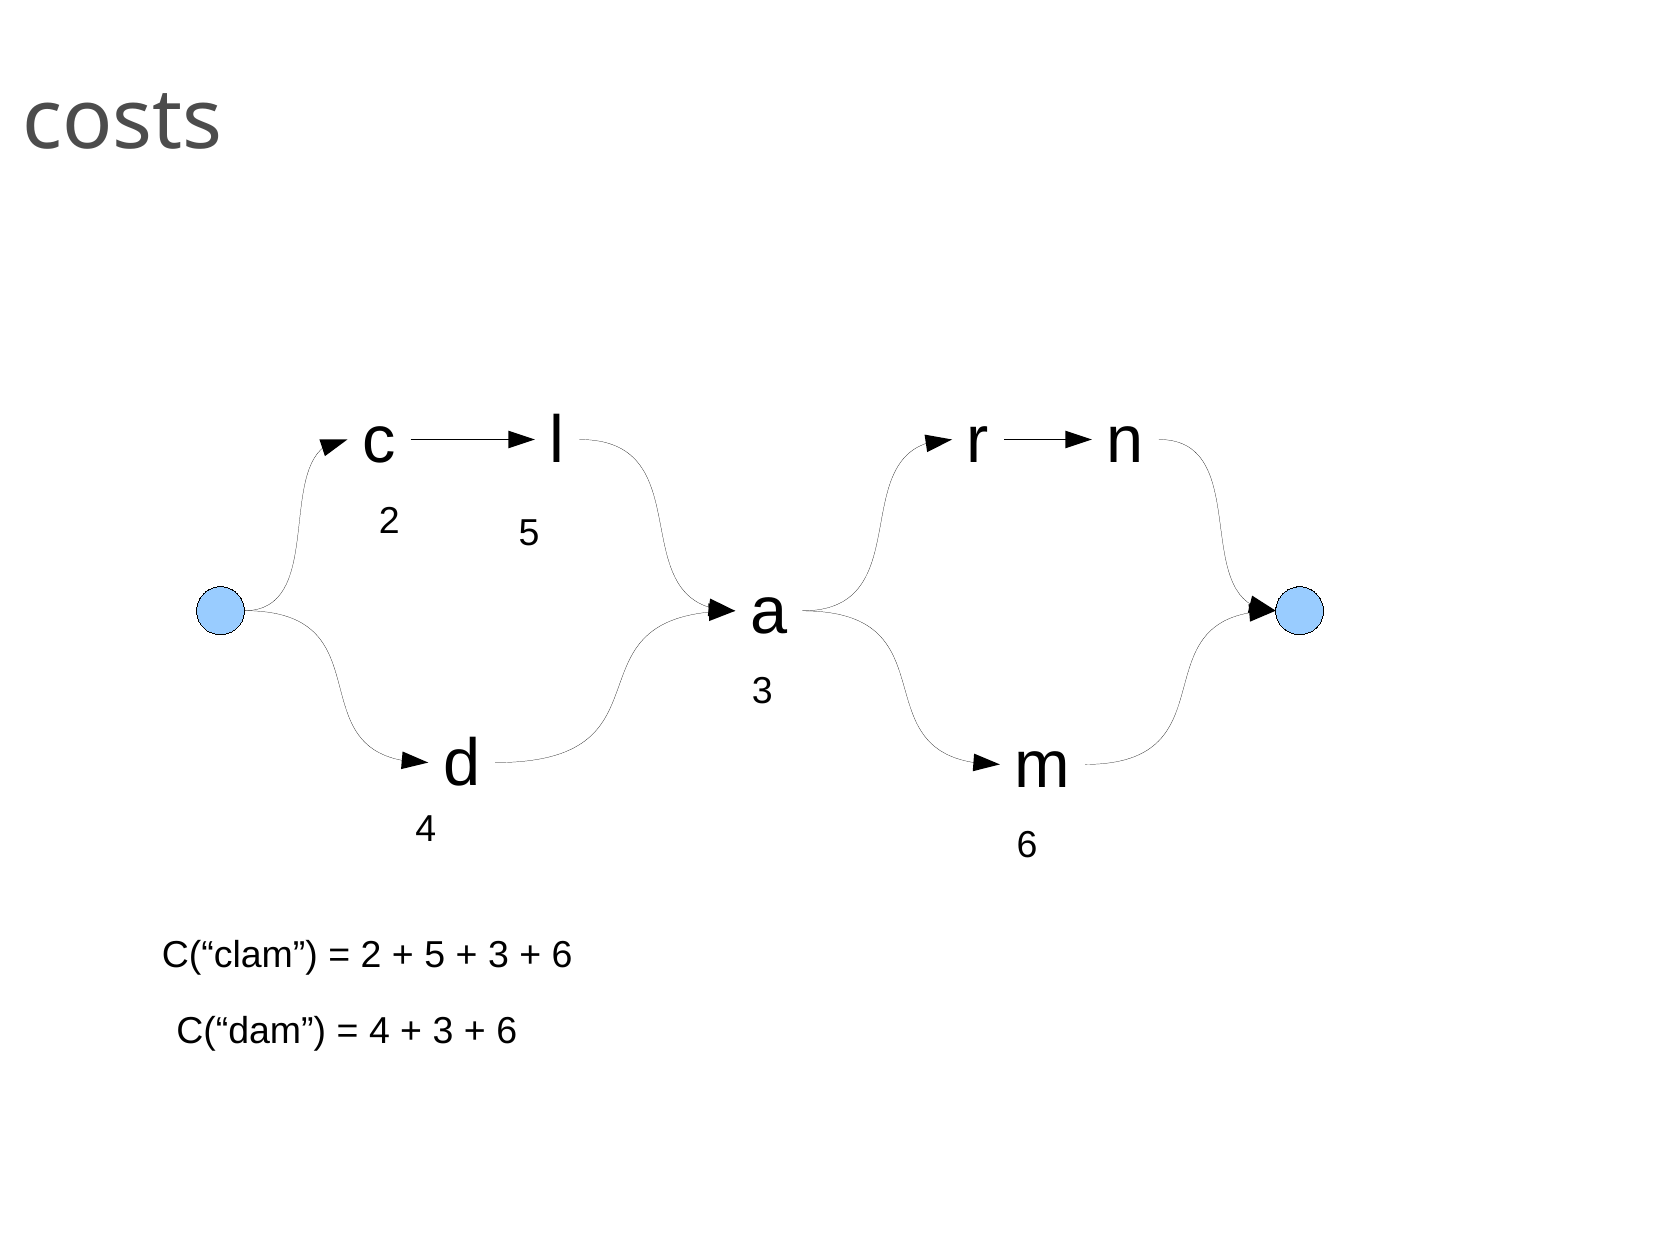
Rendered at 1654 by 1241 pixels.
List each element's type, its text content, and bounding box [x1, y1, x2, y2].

text_box a [735, 566, 803, 656]
text_box l [534, 394, 580, 485]
text_box [1275, 586, 1324, 635]
text_box 6 [1001, 816, 1168, 873]
text_box n [1091, 394, 1159, 485]
text_box m [999, 719, 1086, 810]
text_box c [347, 394, 411, 485]
text_box C(“clam”) = 2 + 5 + 3 + 6 [147, 926, 1383, 984]
text_box 2 [363, 492, 415, 550]
title costs [22, 26, 1654, 205]
text_box d [428, 717, 496, 799]
text_box r [952, 394, 1005, 485]
text_box [196, 586, 245, 635]
text_box 4 [400, 799, 506, 857]
text_box 3 [737, 661, 788, 719]
text_box 5 [503, 503, 555, 561]
text_box C(“dam”) = 4 + 3 + 6 [161, 1001, 1216, 1059]
